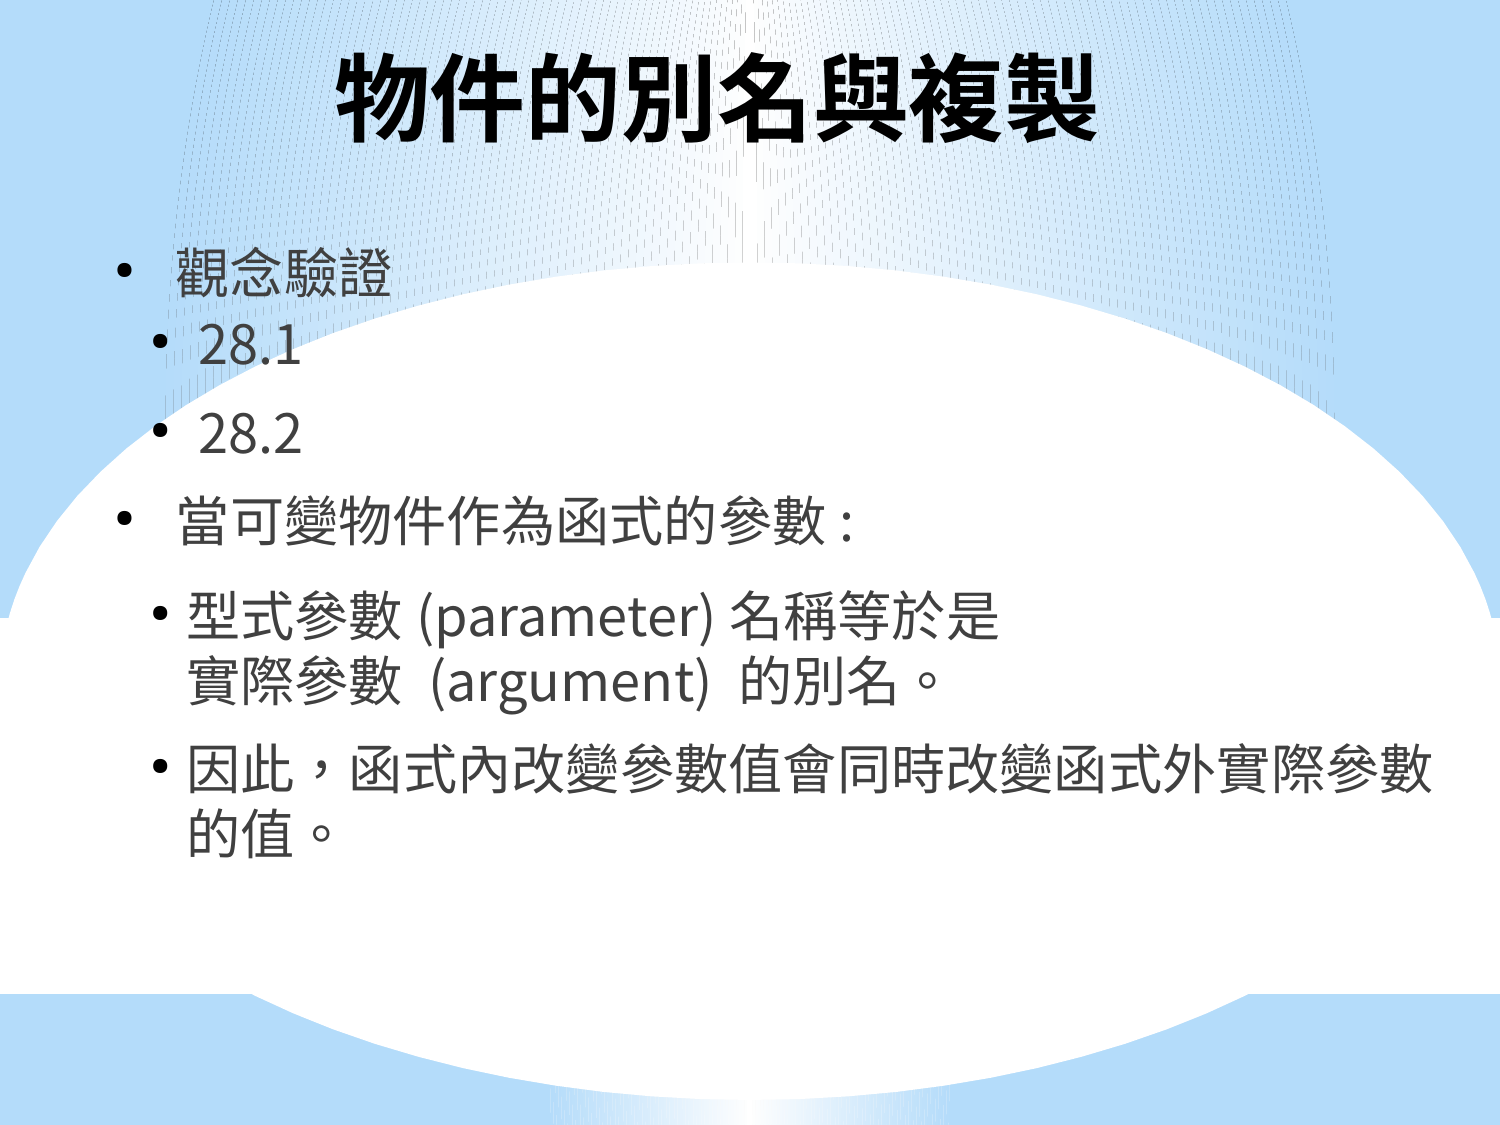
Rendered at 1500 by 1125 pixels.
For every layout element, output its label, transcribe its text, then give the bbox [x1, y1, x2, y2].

list 觀念驗證 28.1 28.2 當可變物件作為函式的參數: 型式參數(parameter)名稱等於是 實際參數 (argument) 的別名。 因此，函式內改變參數值會同時改變函式外實際參數 的值。 [100, 231, 1471, 1047]
title 物件的別名與複製 [183, 30, 1252, 219]
